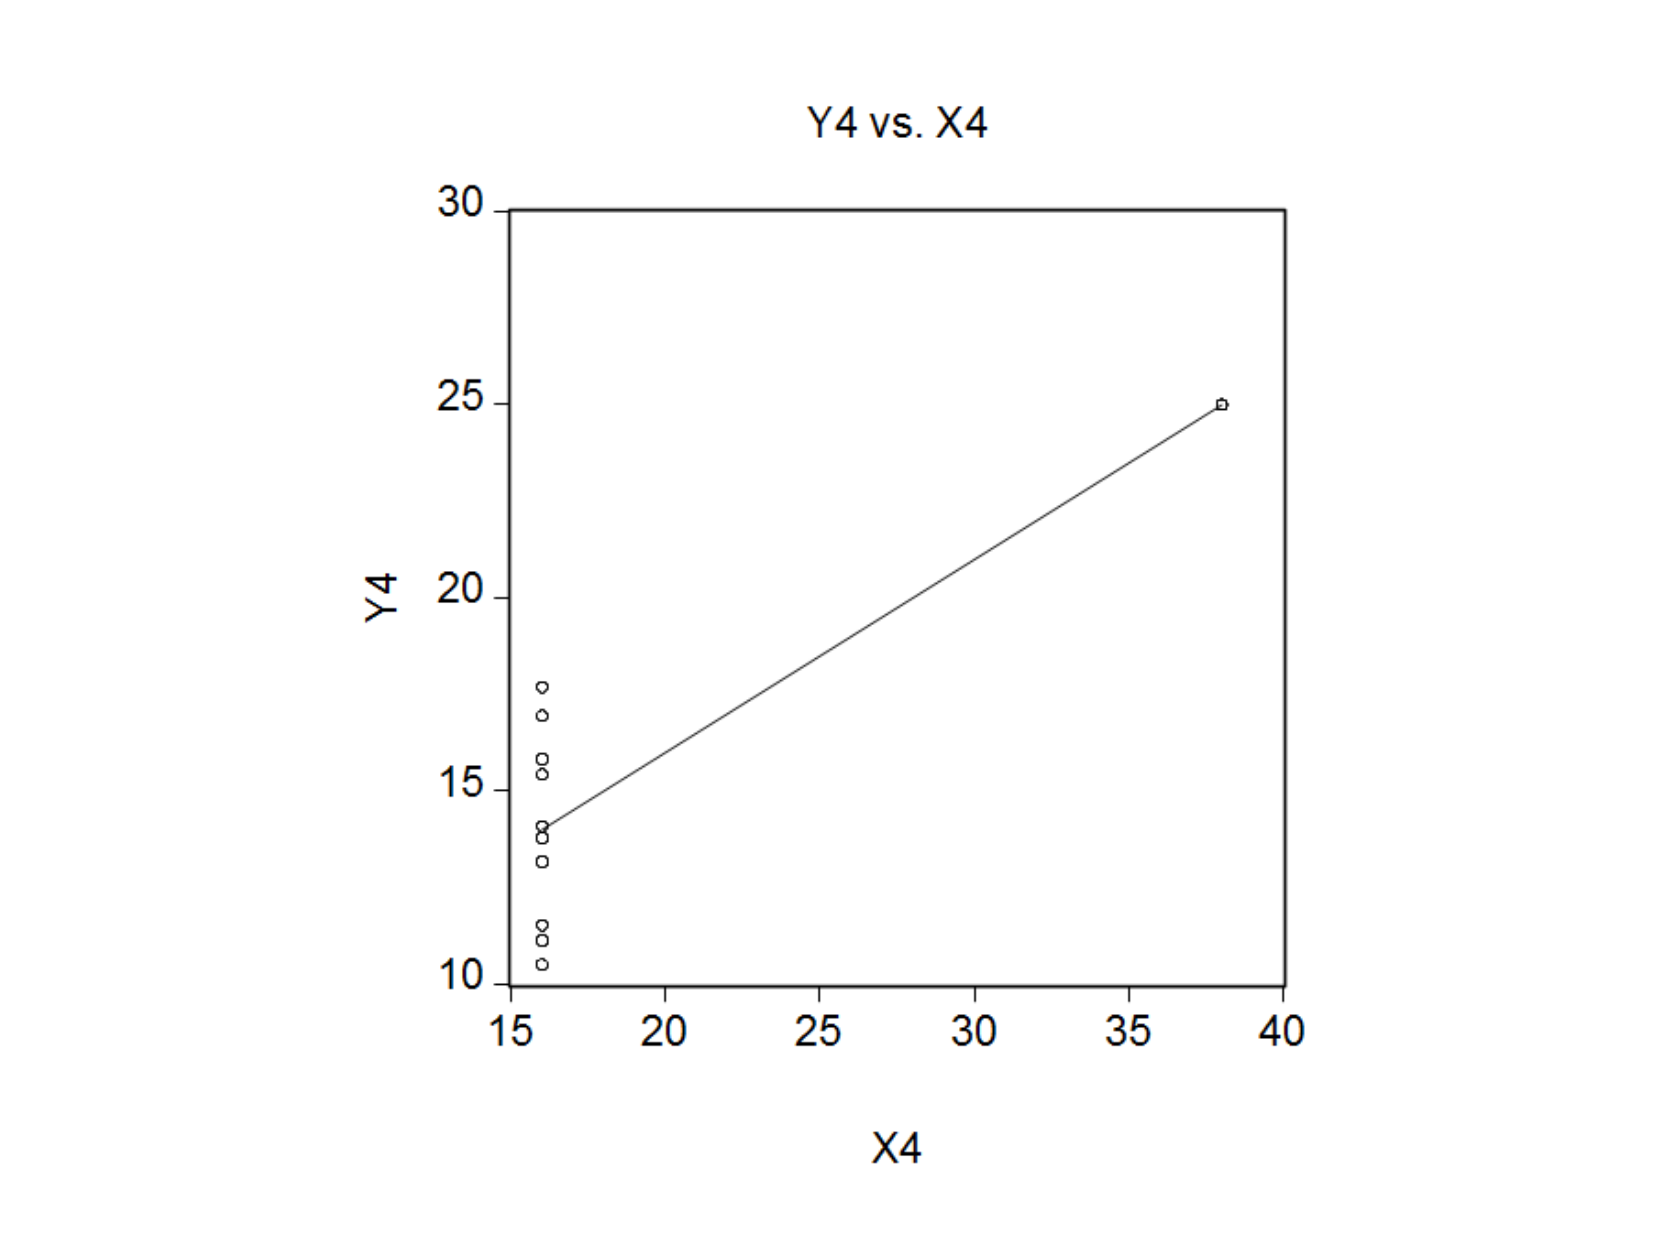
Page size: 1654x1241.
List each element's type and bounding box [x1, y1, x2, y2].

picture [318, 61, 1312, 1211]
